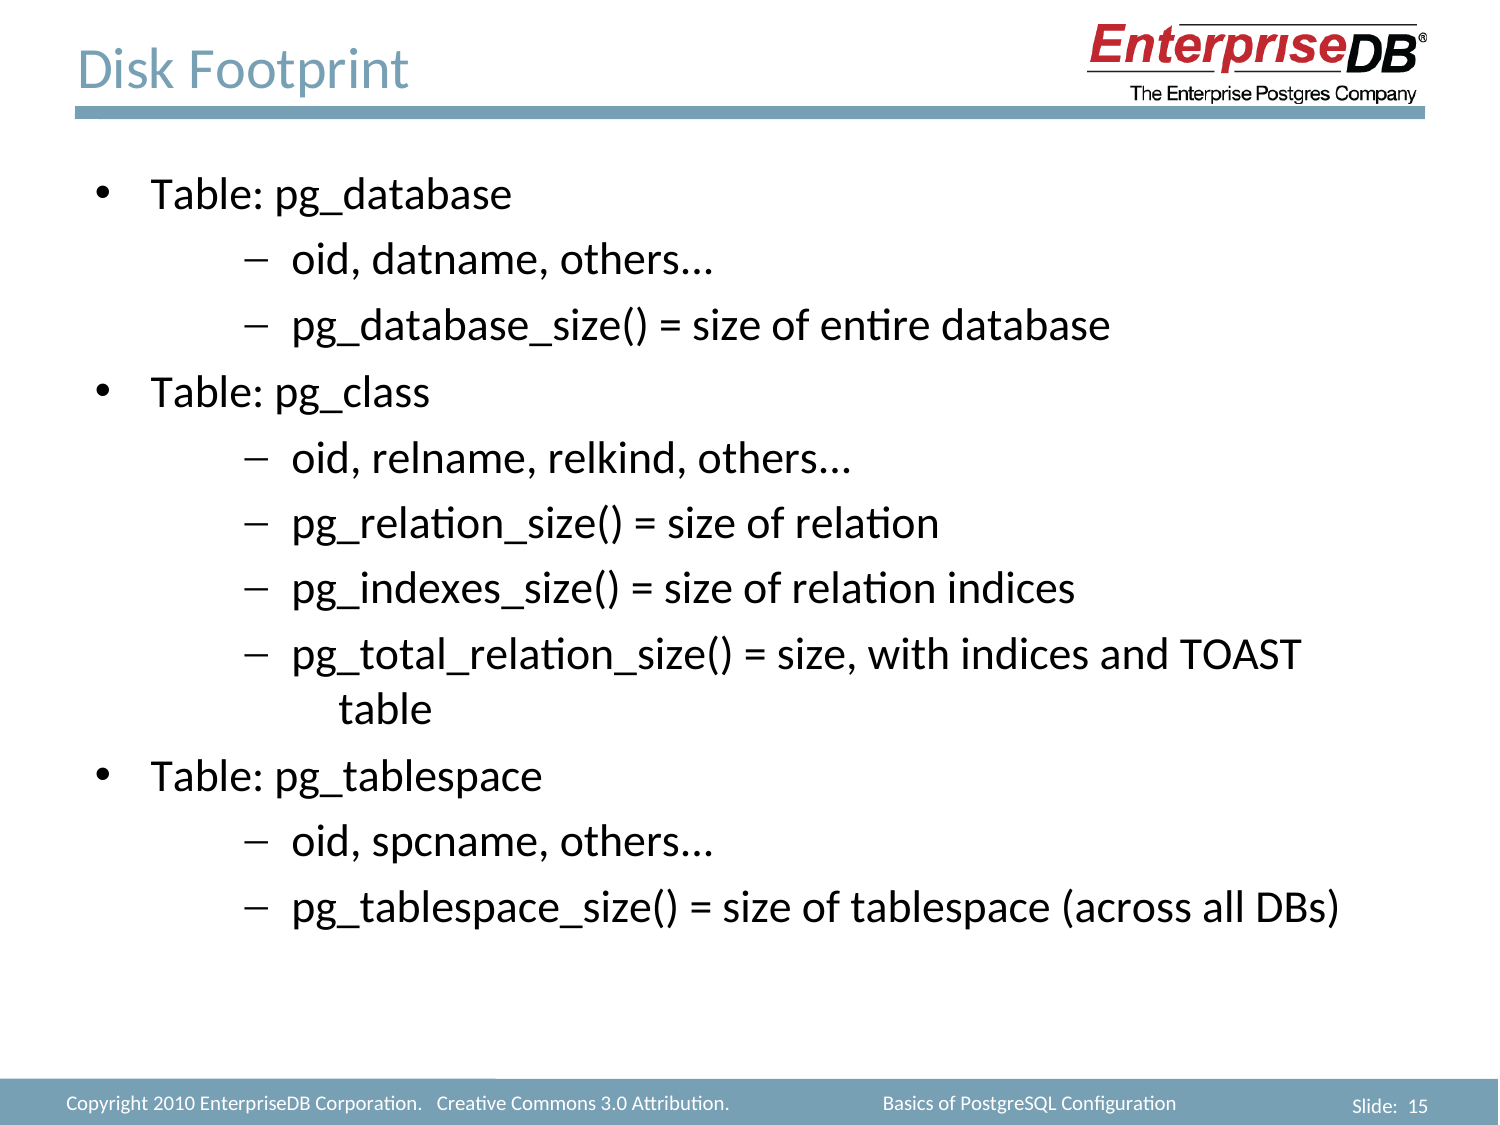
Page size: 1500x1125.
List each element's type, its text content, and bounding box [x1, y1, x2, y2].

picture [1088, 24, 1427, 104]
title Disk Footprint [62, 4, 1088, 126]
list Table: pg_database oid, datname, others... pg_database_size() = size of entire database Table: pg_class oid, relname, relkind, others... pg_relation_size() = size of relation pg_indexes_size() = size of relation indices pg_total_relation_size() = size, with indices and TOAST table Table: pg_tablespace oid, spcname, others... pg_tablespace_size() = size of tablespace (across all DBs) [79, 155, 1384, 1051]
